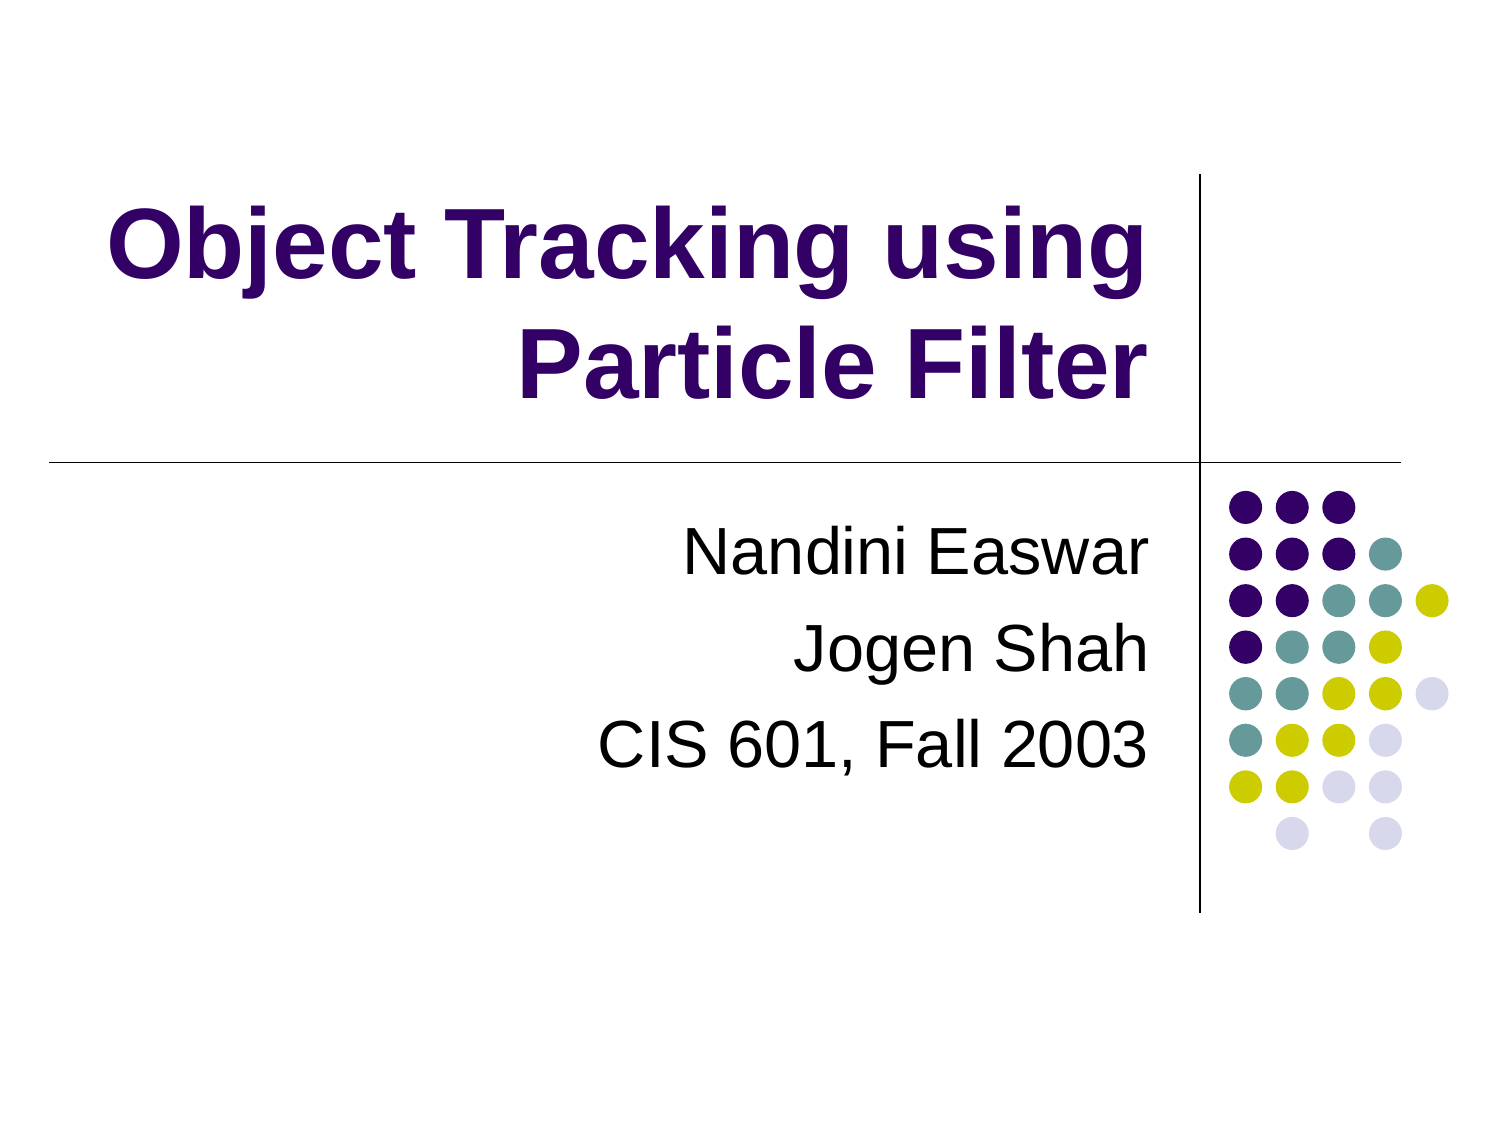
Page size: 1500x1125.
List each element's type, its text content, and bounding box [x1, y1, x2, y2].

title Object Tracking using Particle Filter [51, 76, 1165, 427]
subtitle Nandini Easwar Jogen Shah CIS 601, Fall 2003 [139, 500, 1165, 888]
